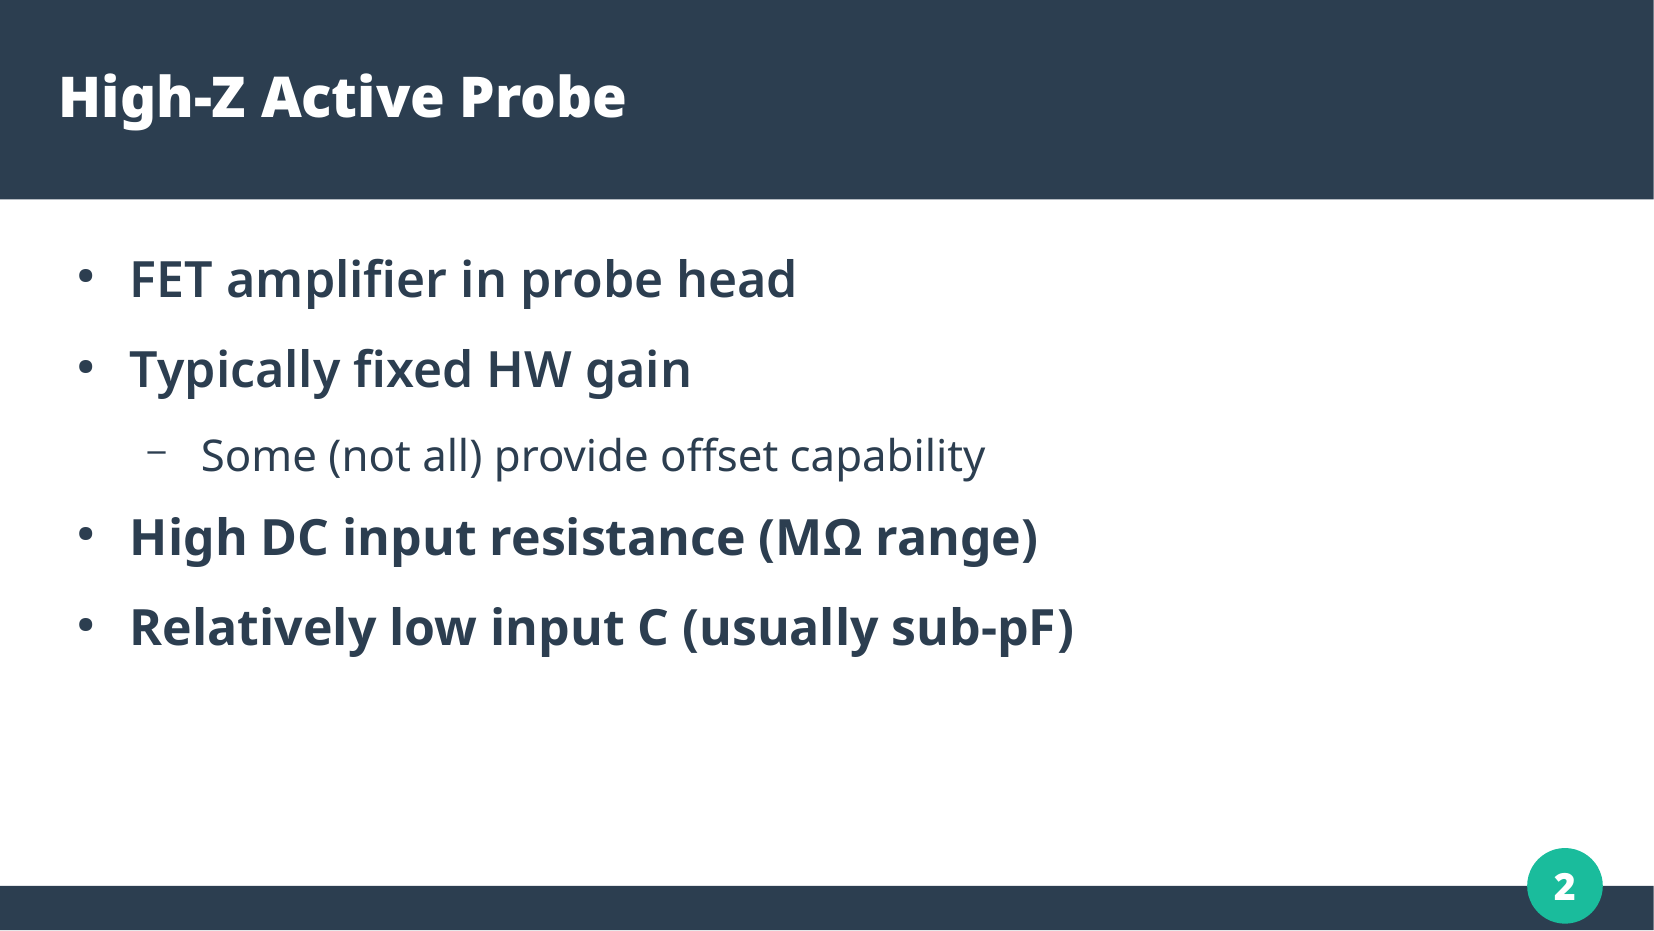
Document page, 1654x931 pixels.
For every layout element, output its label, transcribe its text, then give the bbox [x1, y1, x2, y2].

title High-Z Active Probe [59, 37, 1595, 155]
list FET amplifier in probe head Typically fixed HW gain Some (not all) provide offset capability High DC input resistance (MΩ range) Relatively low input C (usually sub-pF) [59, 243, 1595, 864]
